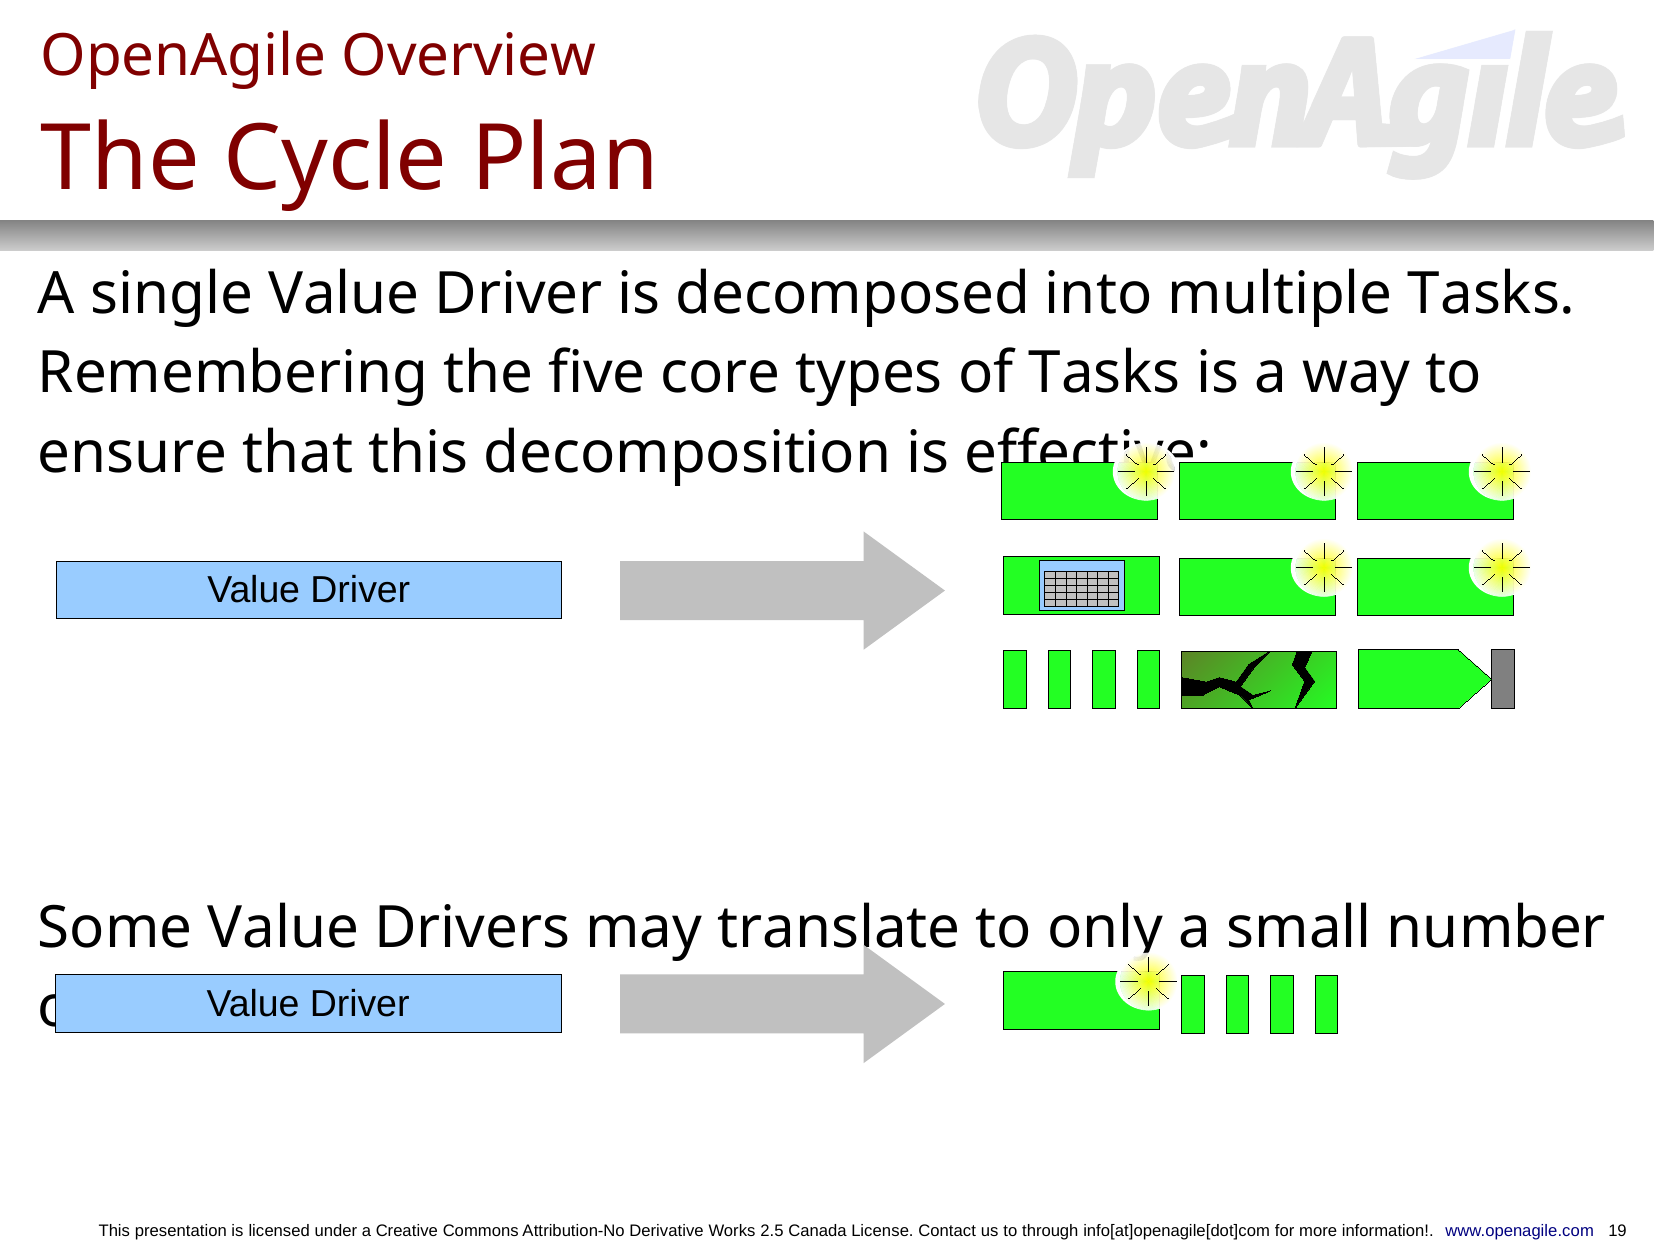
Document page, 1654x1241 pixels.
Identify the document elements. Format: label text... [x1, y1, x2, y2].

list A single Value Driver is decomposed into multiple Tasks. Remembering the five core types of Tasks is a way to ensure that this decomposition is effective: Some Value Drivers may translate to only a small number of Tasks: [37, 251, 1654, 1177]
text_box [1003, 650, 1027, 709]
text_box [1003, 556, 1160, 615]
text_box [1001, 442, 1536, 520]
text_box [1226, 975, 1249, 1034]
title OpenAgile Overview The Cycle Plan [40, 8, 1654, 222]
text_box [1092, 650, 1116, 709]
text_box [620, 531, 945, 650]
text_box [1270, 975, 1294, 1034]
text_box Value Driver [55, 974, 562, 1033]
text_box [1048, 650, 1071, 709]
text_box Value Driver [56, 561, 562, 619]
text_box [1315, 975, 1338, 1034]
text_box [1181, 651, 1337, 709]
text_box [1003, 952, 1205, 1034]
text_box [1137, 650, 1160, 709]
text_box [1358, 649, 1515, 709]
text_box [620, 944, 945, 1064]
text_box [1179, 538, 1536, 616]
